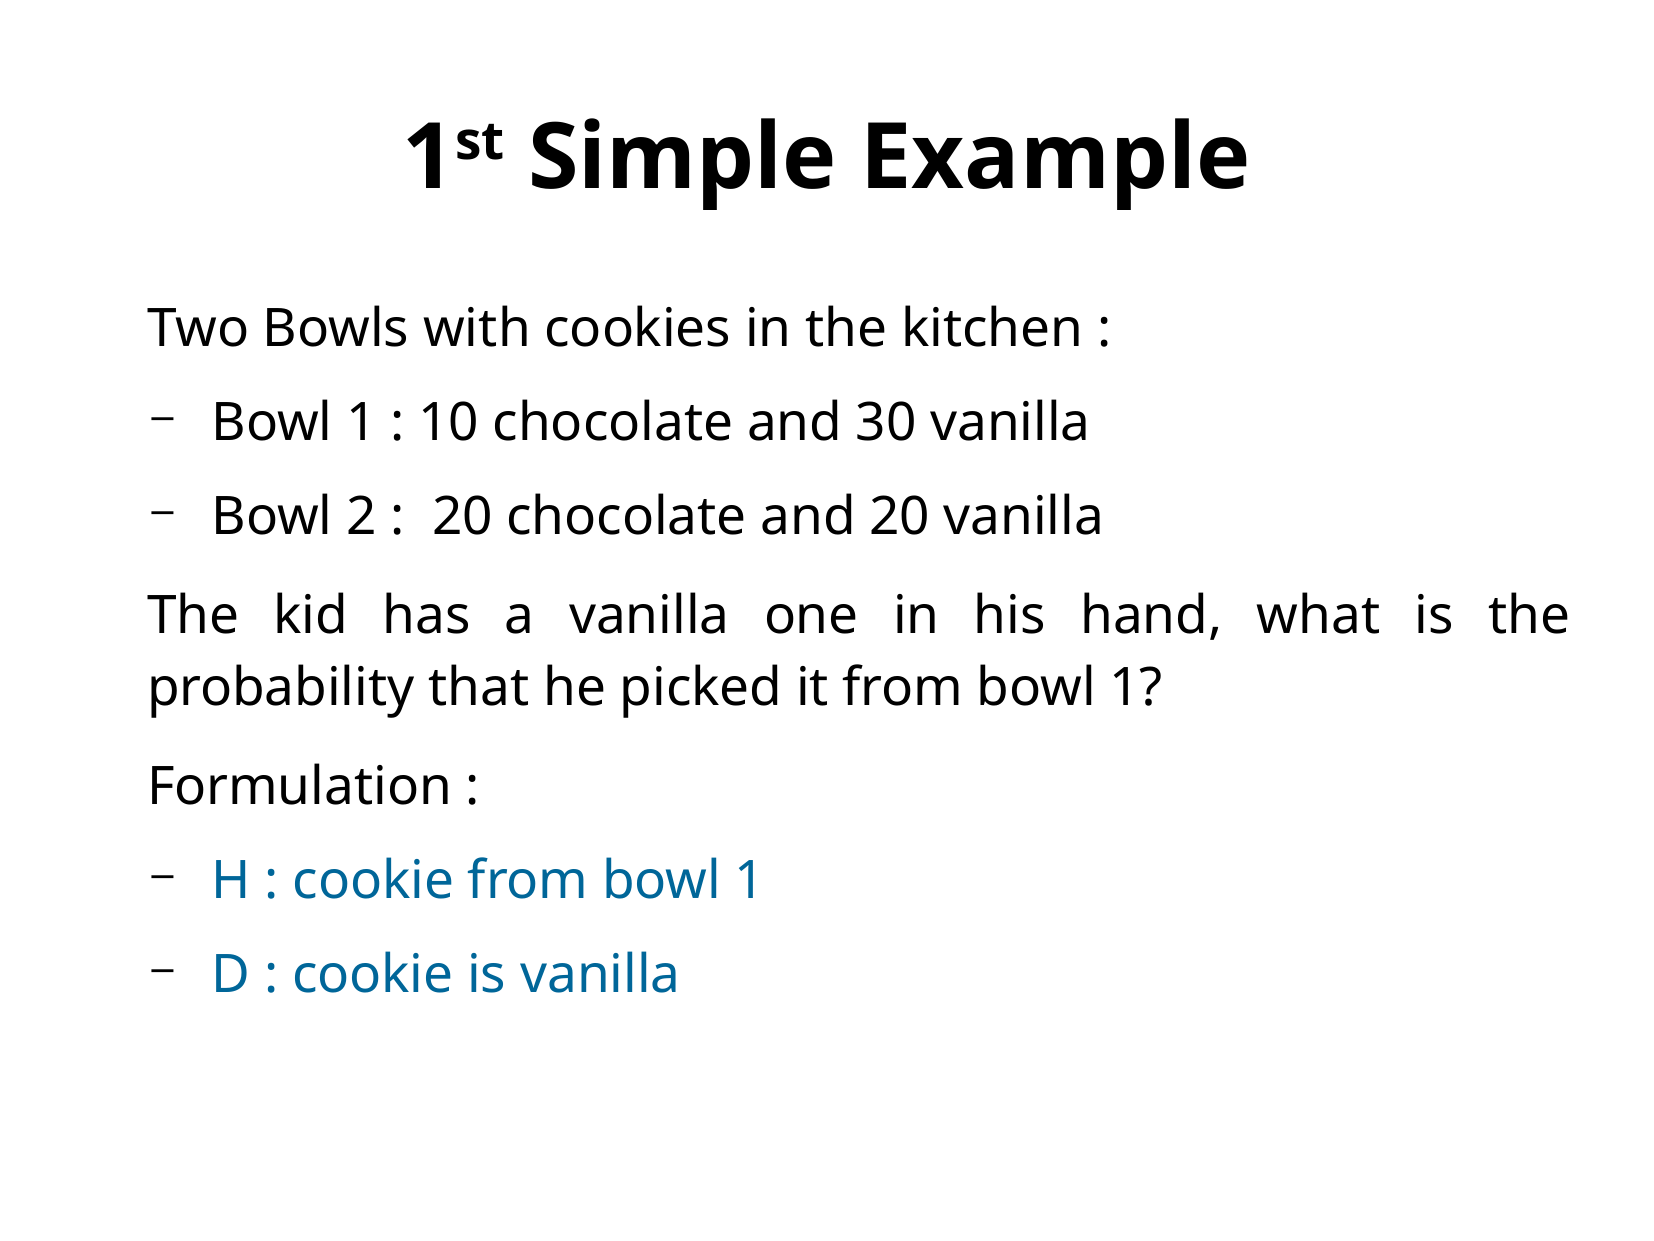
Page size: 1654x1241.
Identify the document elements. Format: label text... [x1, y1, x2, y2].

title 1st Simple Example [82, 49, 1571, 257]
list Two Bowls with cookies in the kitchen : Bowl 1 : 10 chocolate and 30 vanilla Bowl 2 : 20 chocolate and 20 vanilla The kid has a vanilla one in his hand, what is the probability that he picked it from bowl 1? Formulation : H : cookie from bowl 1 D : cookie is vanilla [82, 290, 1571, 1010]
